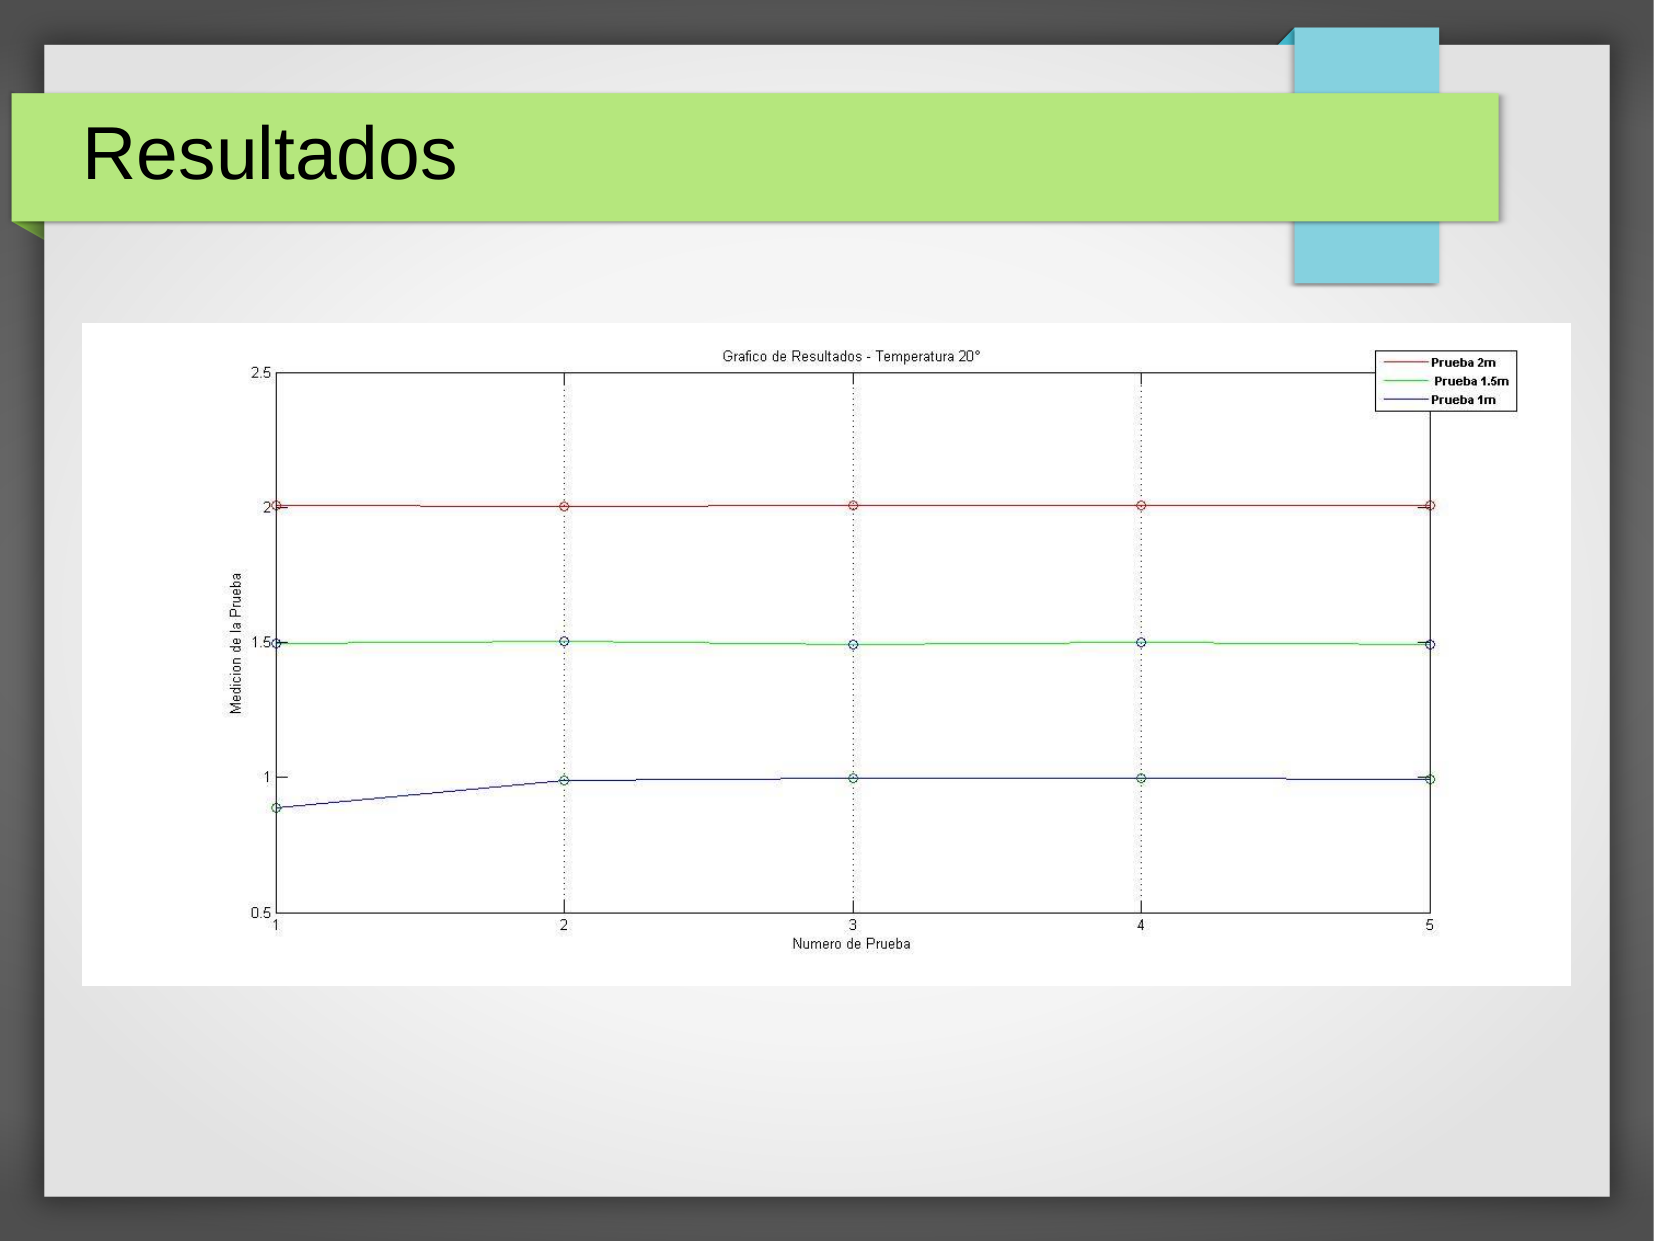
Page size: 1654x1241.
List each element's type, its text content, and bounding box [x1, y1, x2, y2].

picture [0, 0, 1654, 1241]
title Resultados [82, 94, 1264, 213]
